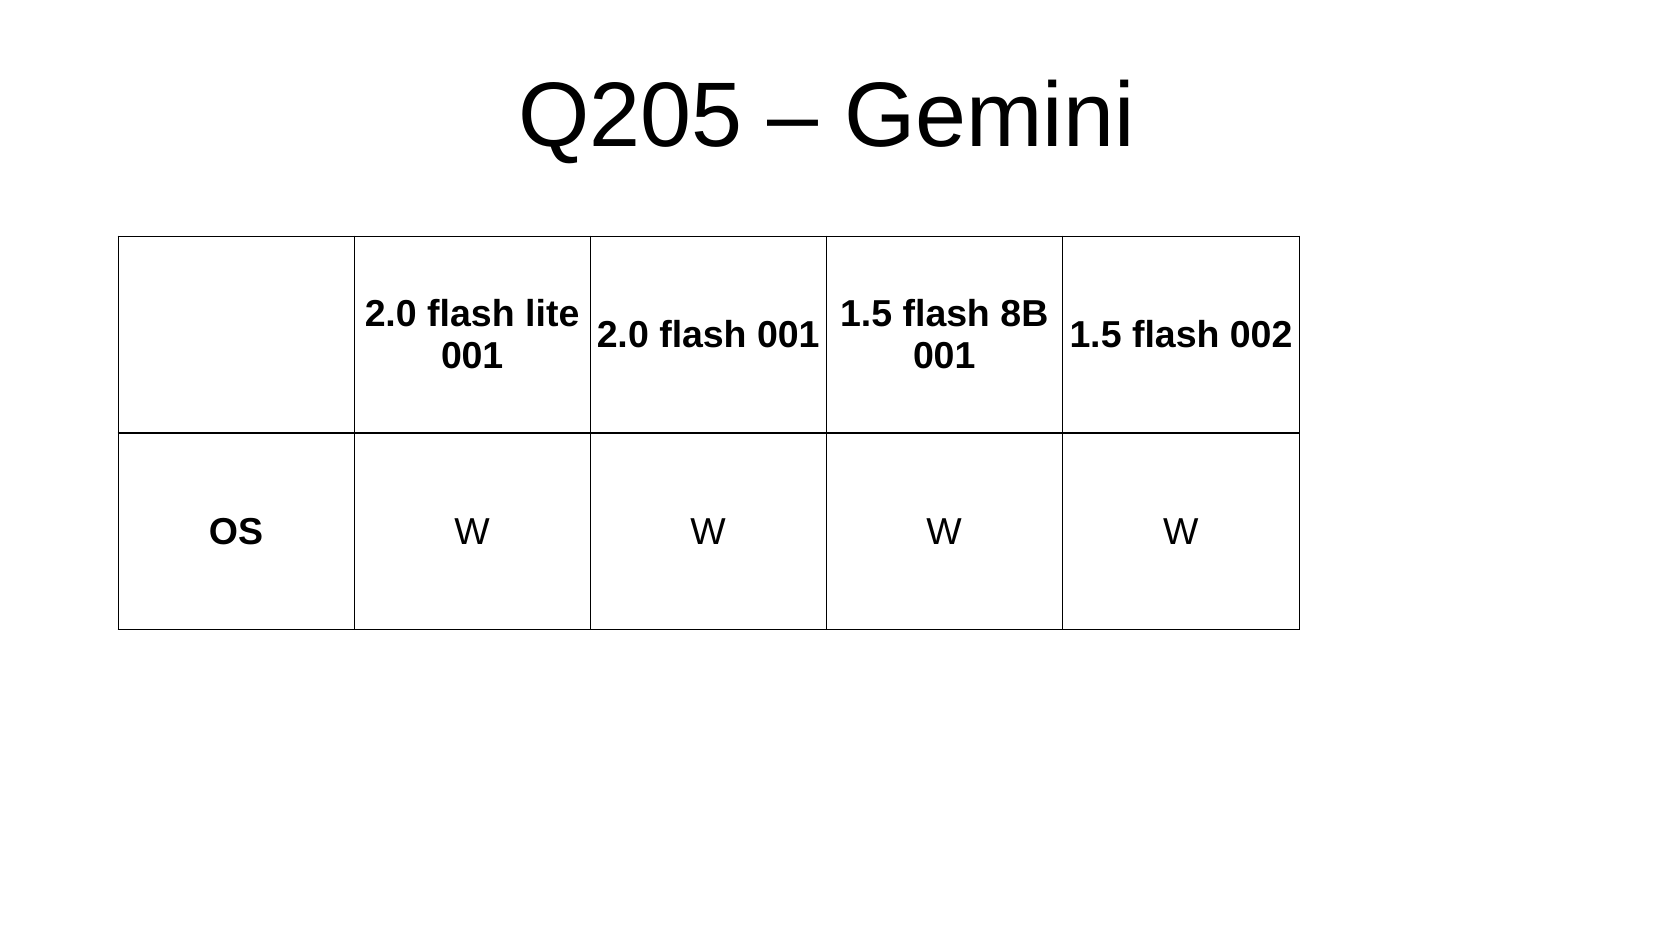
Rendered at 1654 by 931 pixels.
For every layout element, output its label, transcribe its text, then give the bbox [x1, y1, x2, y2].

table_header [119, 237, 354, 432]
table_header 1.5 flash 8B 001 [827, 237, 1062, 432]
table_header 2.0 flash lite 001 [355, 237, 590, 432]
title Q205 – Gemini [82, 37, 1571, 193]
table_cell W [591, 434, 826, 629]
table_header 1.5 flash 002 [1063, 237, 1299, 432]
table_cell W [355, 434, 590, 629]
table_cell OS [119, 434, 354, 629]
table_header 2.0 flash 001 [591, 237, 826, 432]
table_cell W [827, 434, 1062, 629]
table_cell W [1063, 434, 1299, 629]
